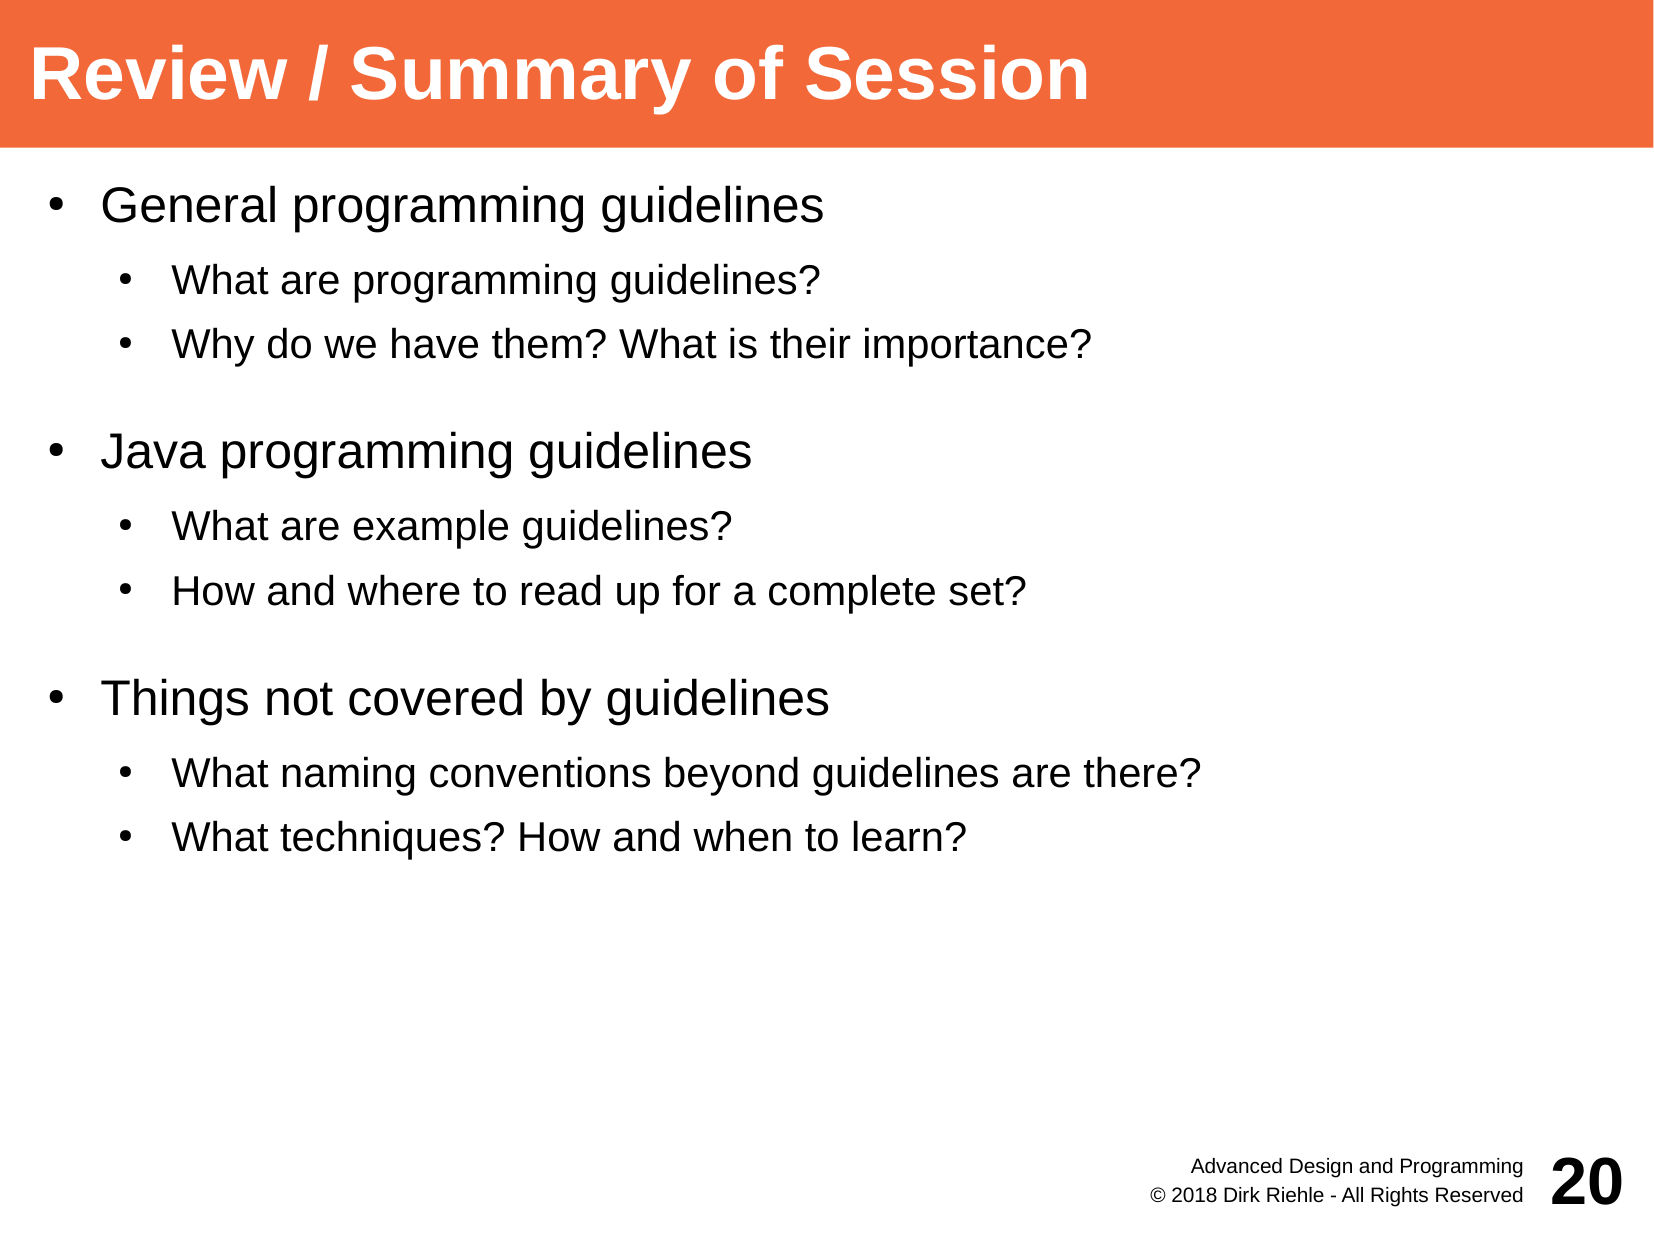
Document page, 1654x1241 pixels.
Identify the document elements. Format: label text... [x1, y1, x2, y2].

title Review / Summary of Session [0, 0, 1654, 148]
list General programming guidelines What are programming guidelines? Why do we have them? What is their importance? Java programming guidelines What are example guidelines? How and where to read up for a complete set? Things not covered by guidelines What naming conventions beyond guidelines are there? What techniques? How and when to learn? [29, 177, 1625, 1063]
